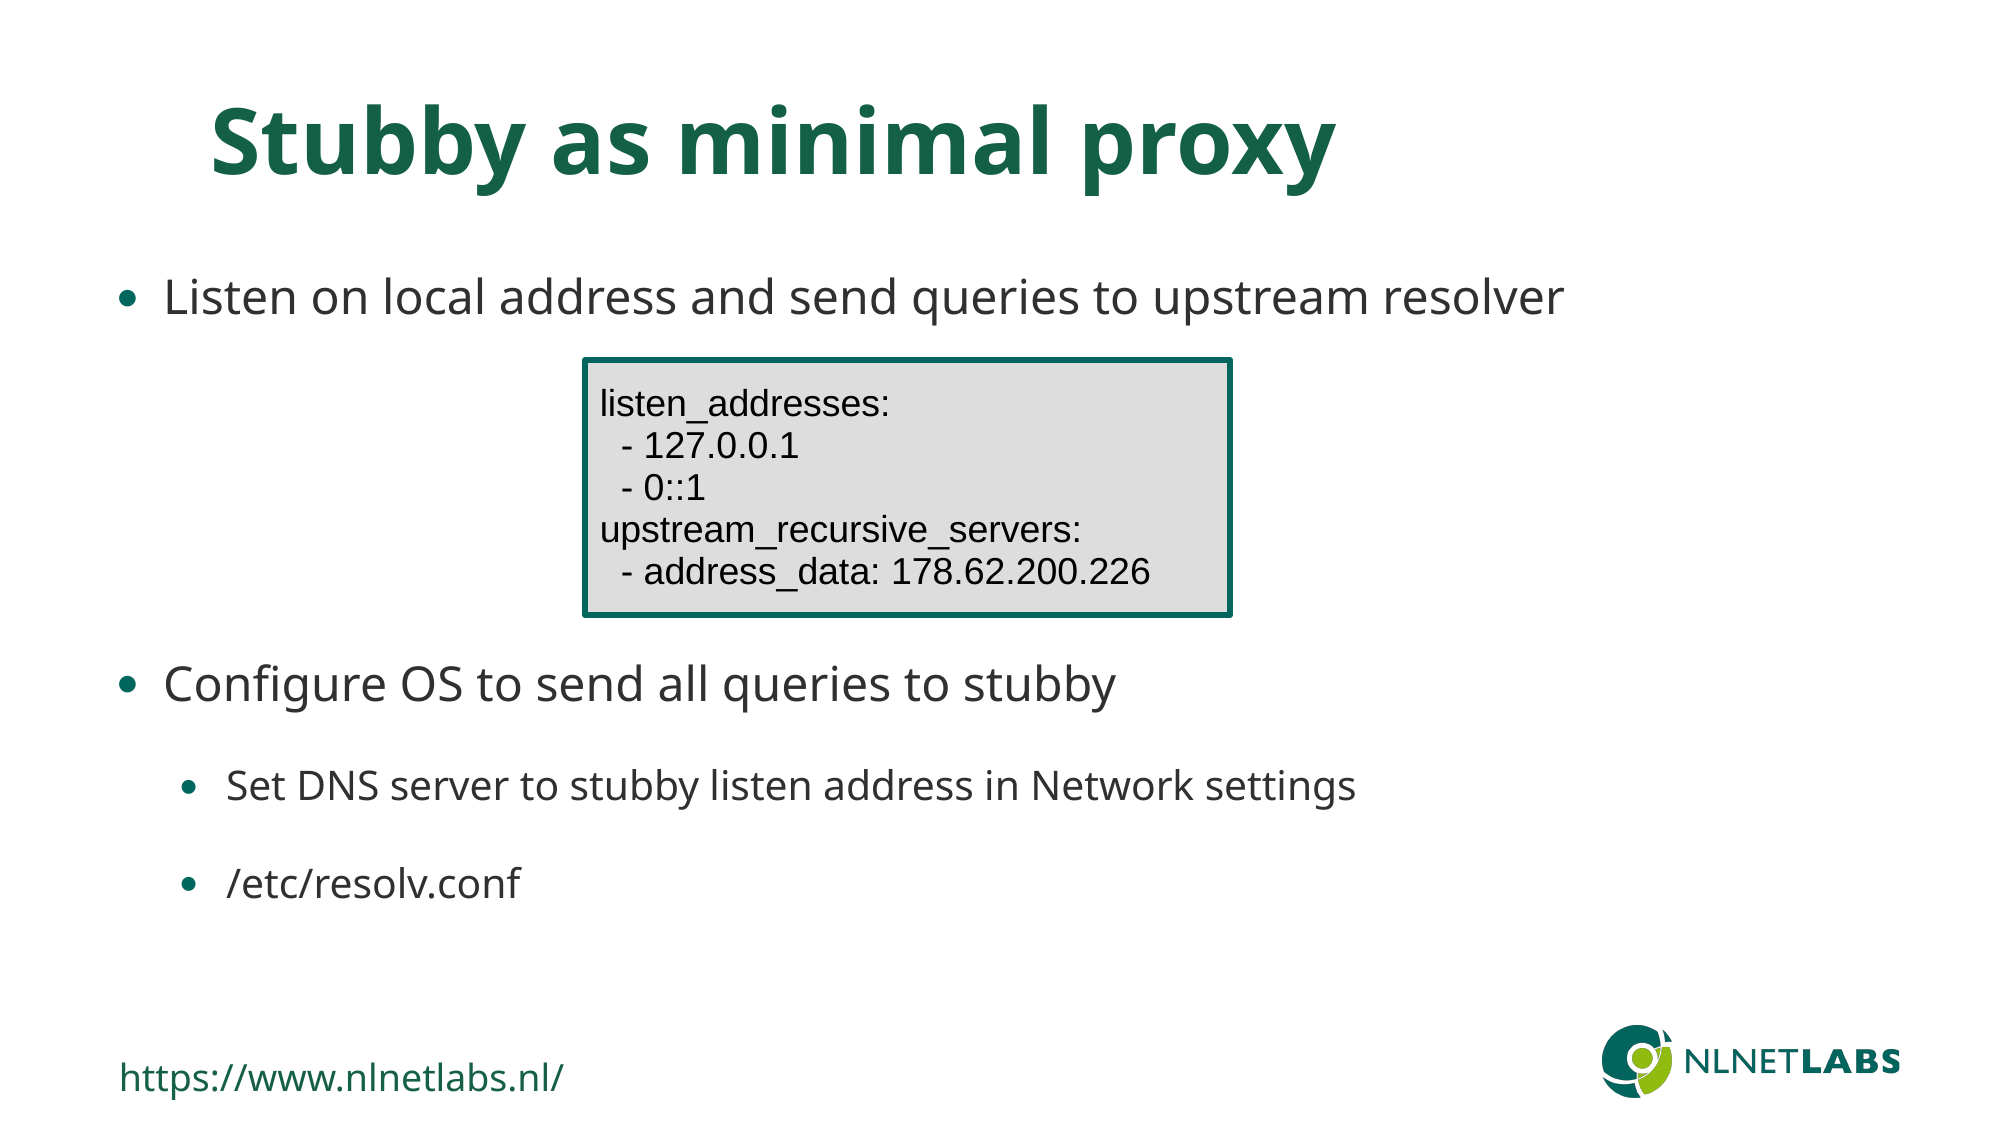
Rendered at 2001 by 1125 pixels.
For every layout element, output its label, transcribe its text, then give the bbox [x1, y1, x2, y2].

title Stubby as minimal proxy [210, 44, 1900, 233]
list Listen on local address and send queries to upstream resolver Configure OS to send all queries to stubby Set DNS server to stubby listen address in Network settings /etc/resolv.conf [99, 263, 1900, 916]
picture [1602, 1025, 1900, 1098]
text_box listen_addresses: - 127.0.0.1 - 0::1 upstream_recursive_servers: - address_data: 178.62.200.226 [585, 360, 1231, 616]
